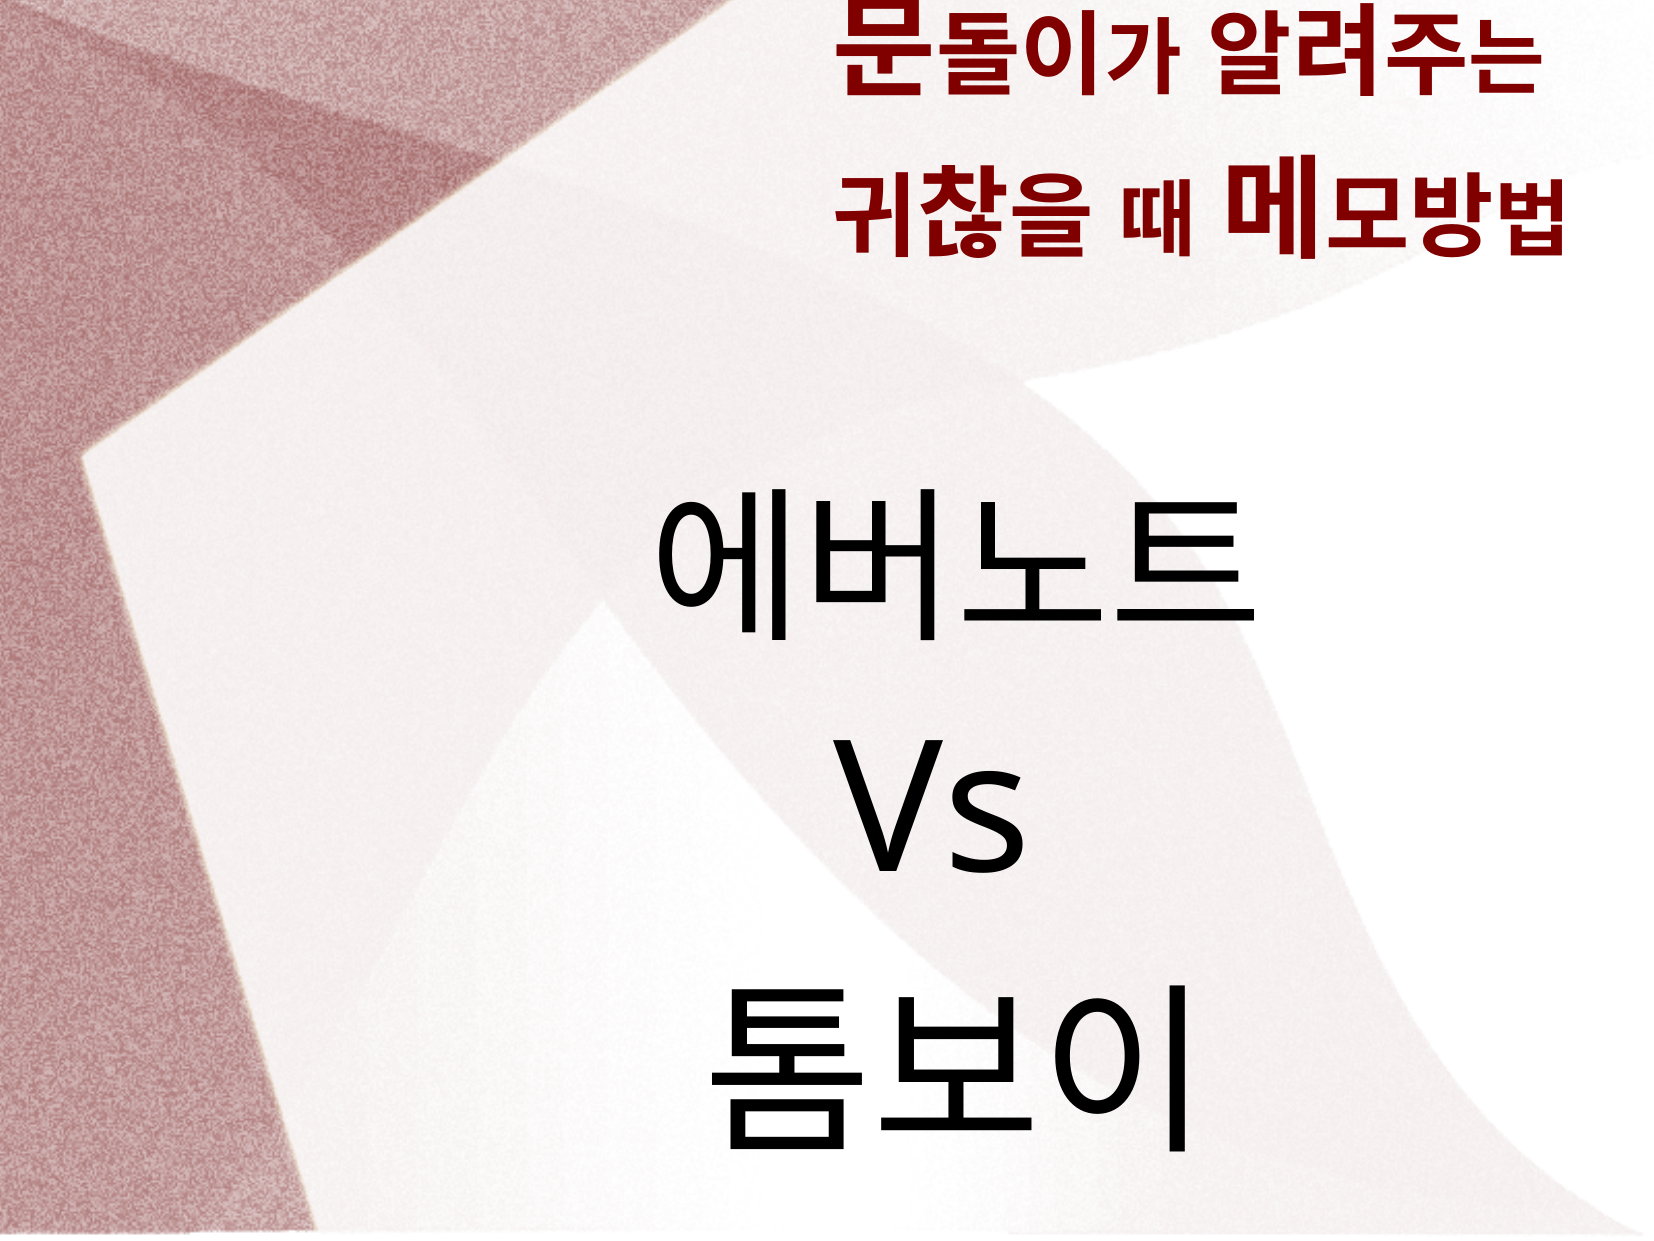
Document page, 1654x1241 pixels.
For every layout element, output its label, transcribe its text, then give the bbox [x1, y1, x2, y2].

picture [0, 0, 1654, 1241]
subtitle 에버노트 Vs 톰보이 [318, 448, 1595, 1176]
title 문돌이가 알려주는 귀찮을 때 메모방법 [82, 25, 1571, 334]
picture [863, 9, 904, 24]
